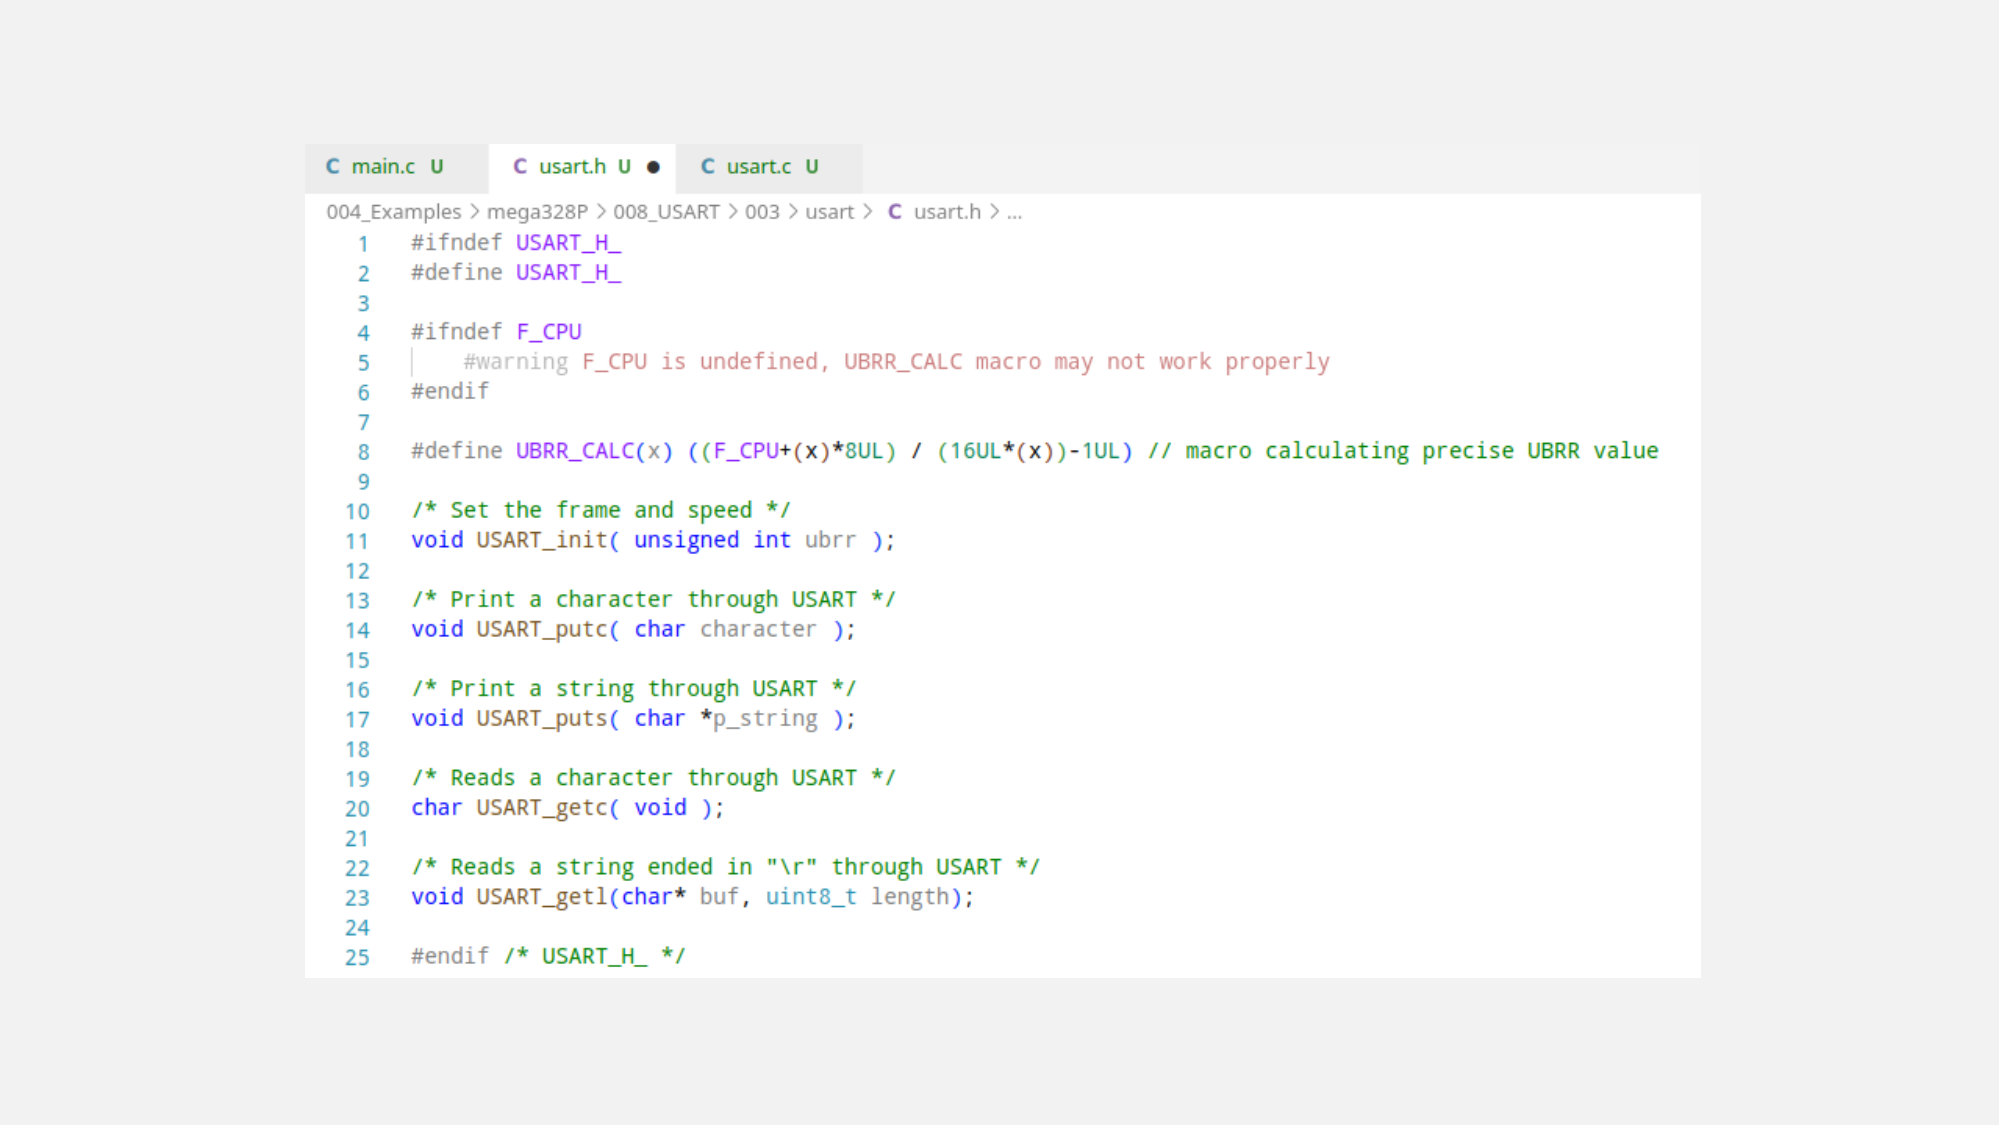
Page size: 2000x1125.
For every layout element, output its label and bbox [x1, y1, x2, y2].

picture [305, 144, 1701, 978]
